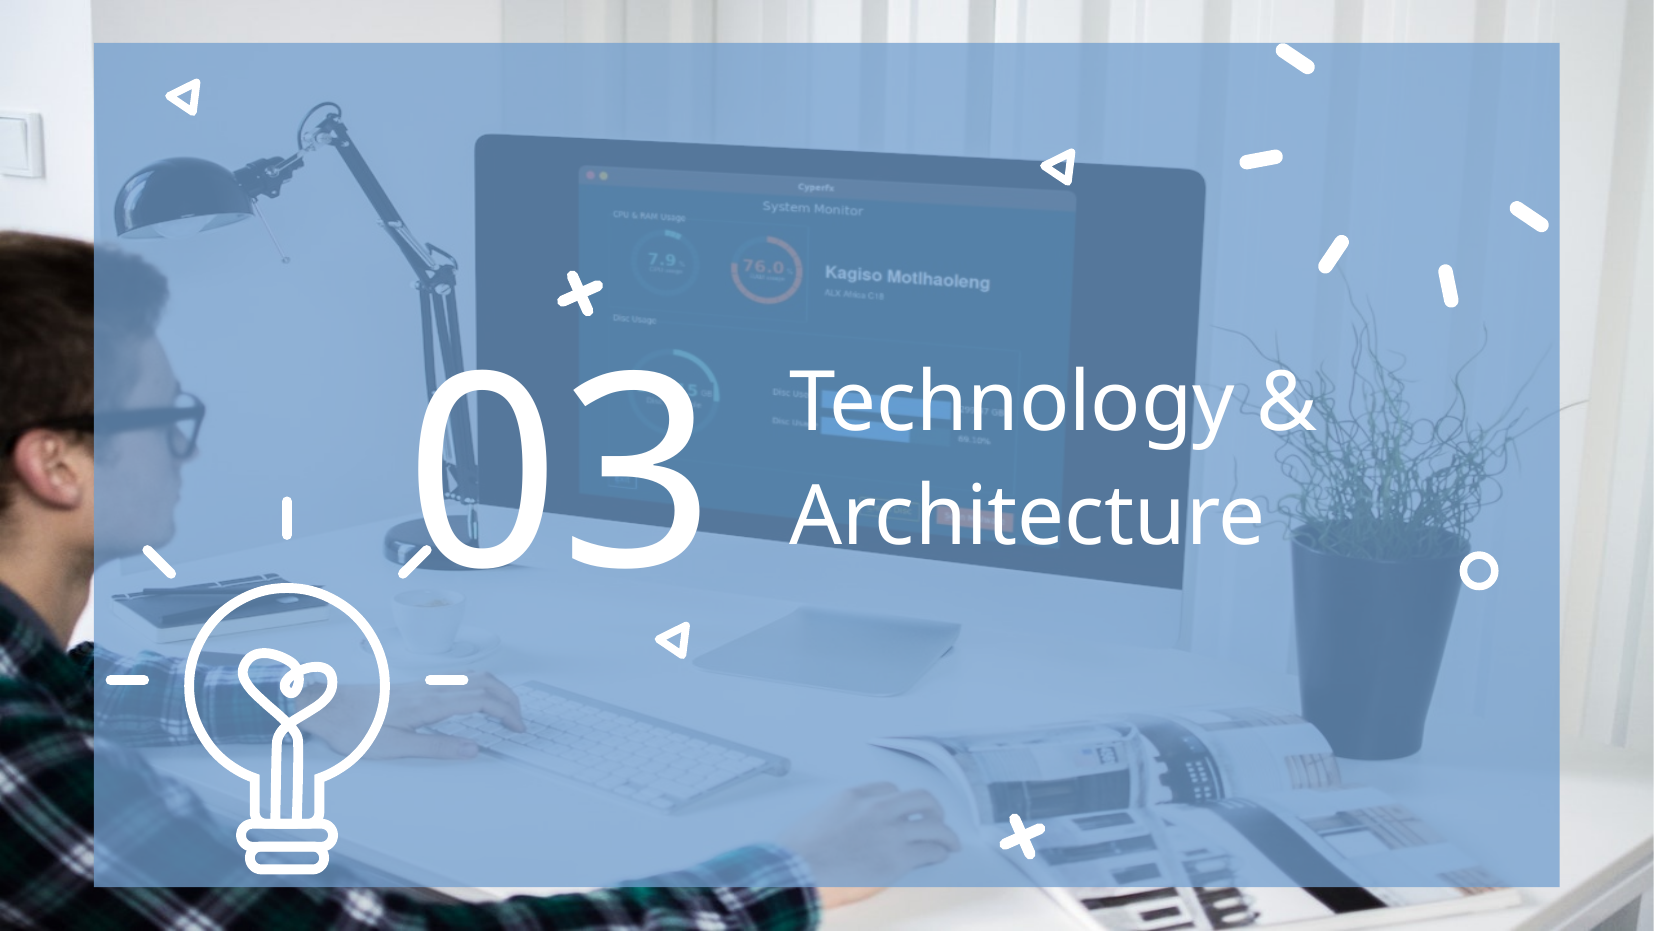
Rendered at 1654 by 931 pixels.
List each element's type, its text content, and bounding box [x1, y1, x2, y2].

picture [0, 0, 1654, 931]
title 03 [405, 276, 751, 646]
title Technology & Architecture [789, 357, 1510, 553]
